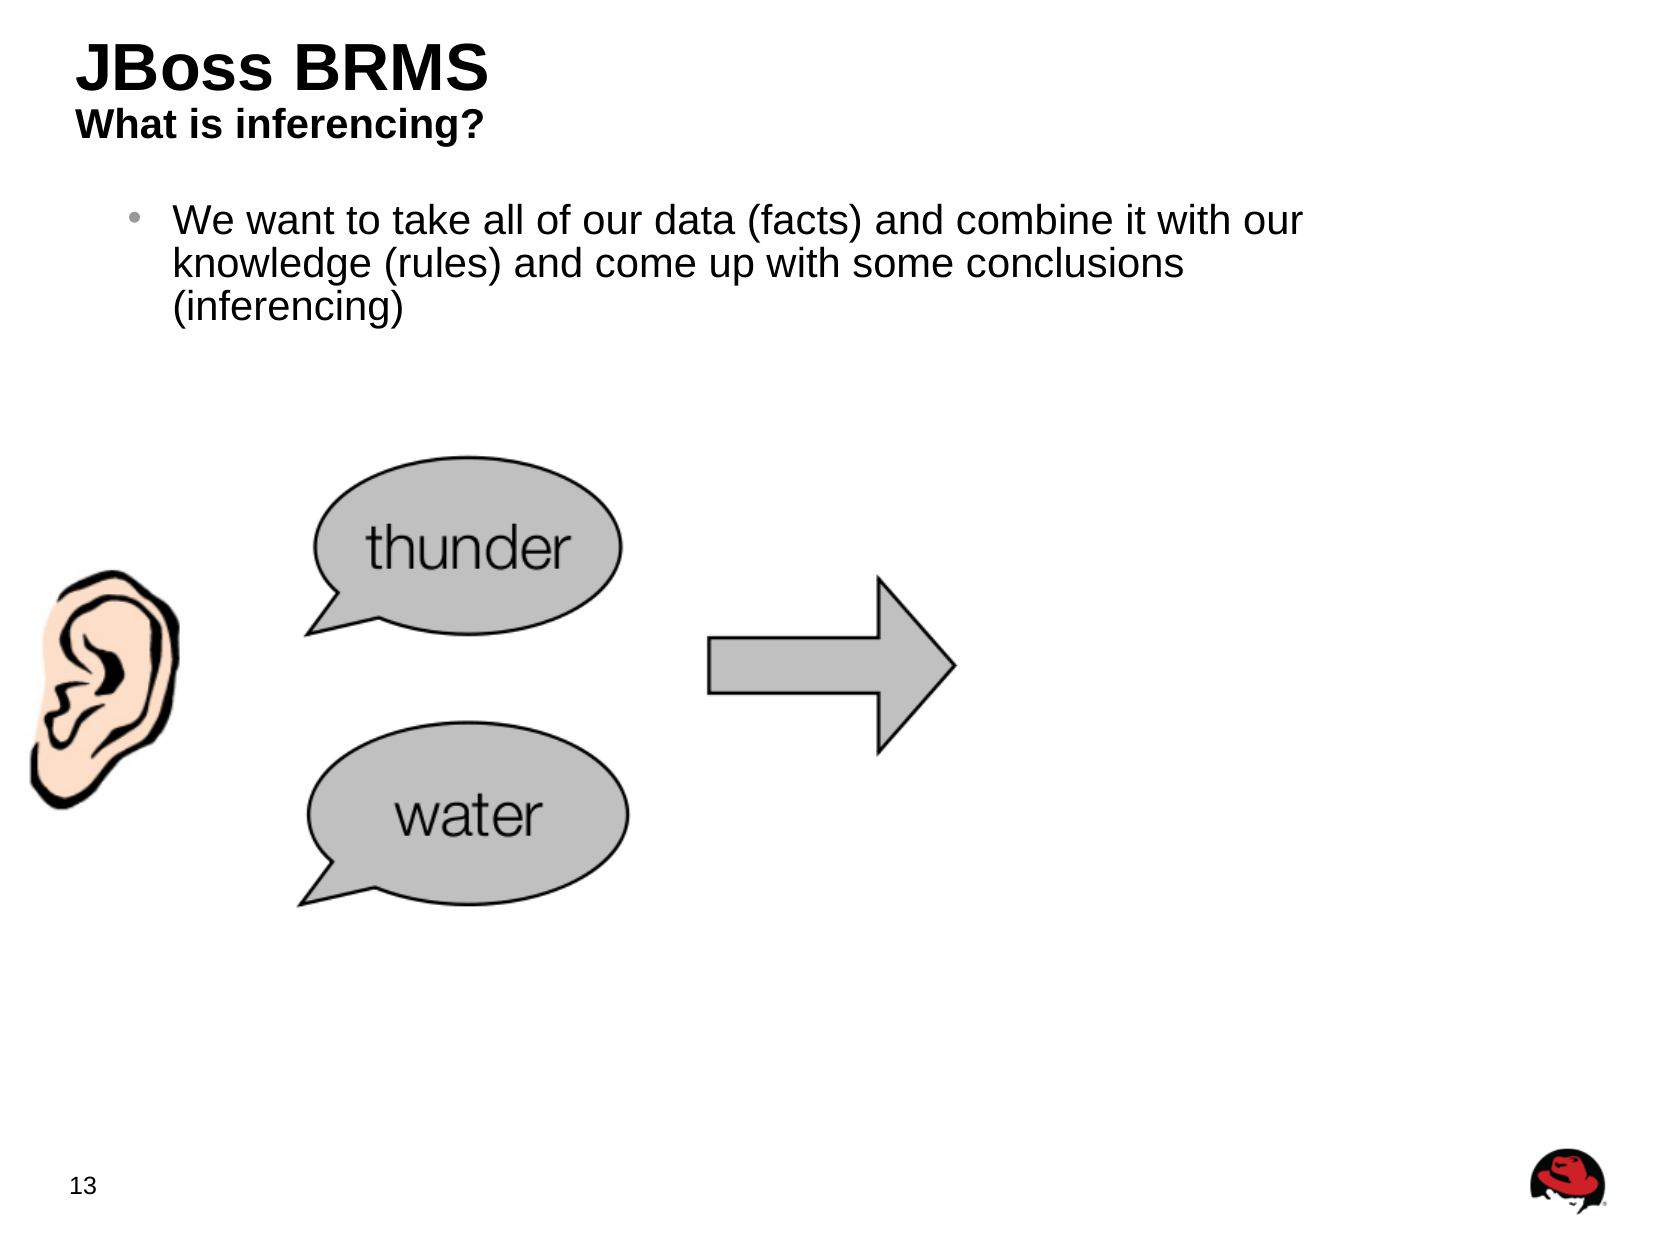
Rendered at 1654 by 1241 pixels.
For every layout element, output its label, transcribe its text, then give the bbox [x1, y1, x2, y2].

title JBoss BRMS What is inferencing? [75, 32, 1126, 151]
picture [24, 449, 971, 932]
picture [1529, 1146, 1613, 1224]
list We want to take all of our data (facts) and combine it with our knowledge (rules) and come up with some conclusions (inferencing) [112, 200, 1388, 988]
